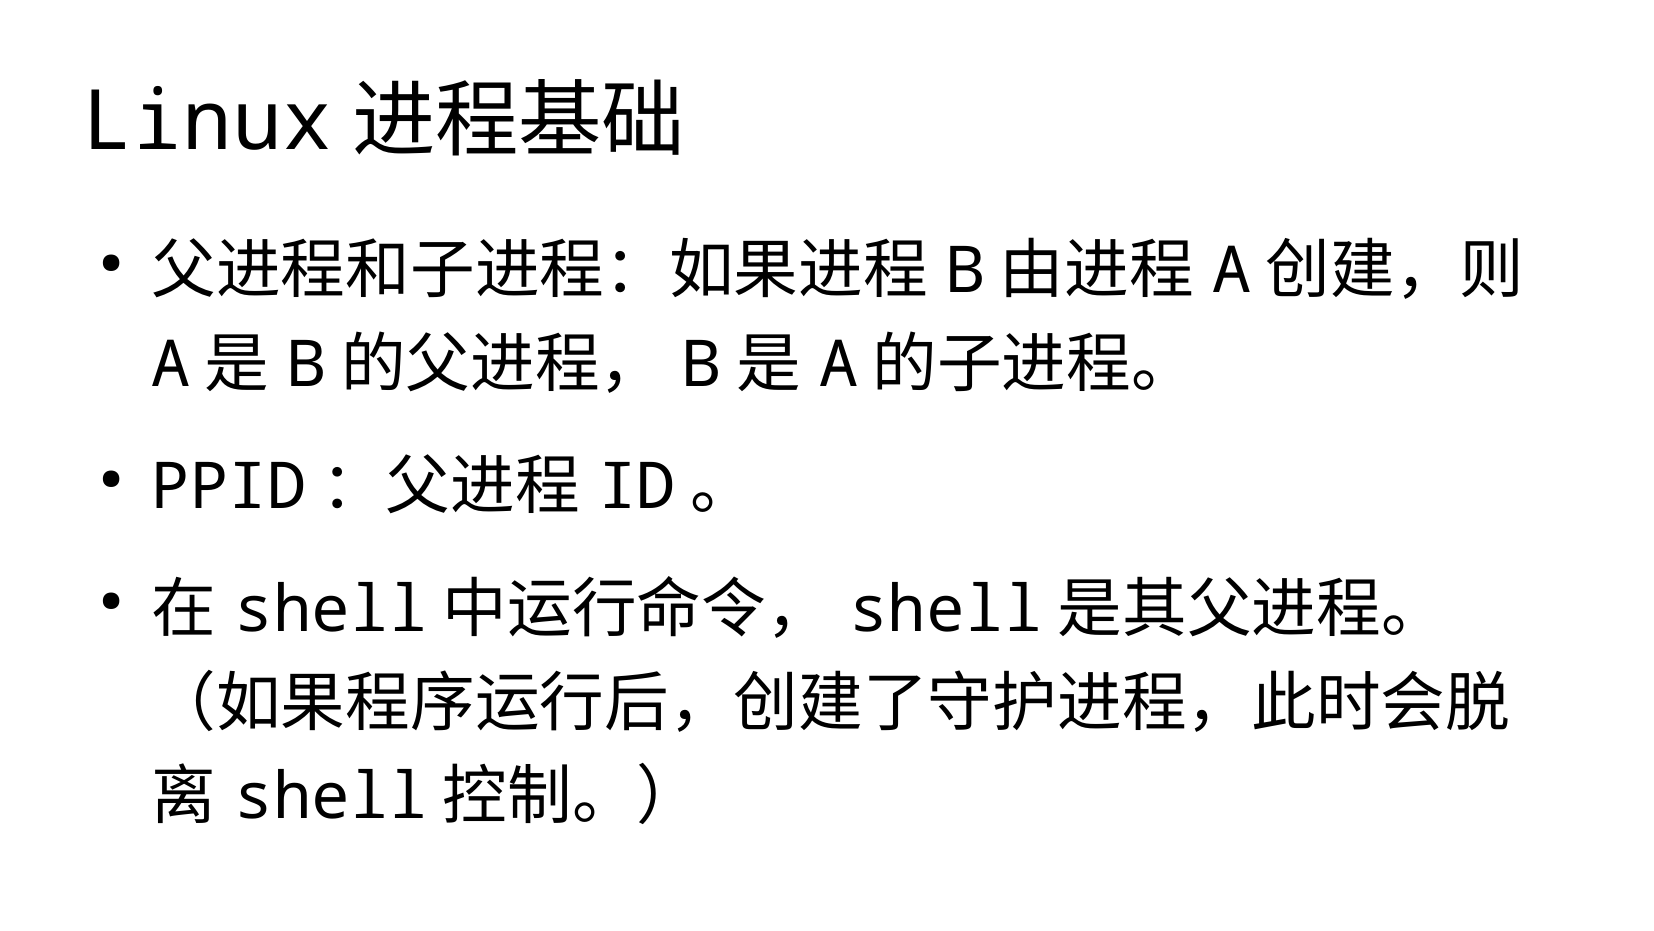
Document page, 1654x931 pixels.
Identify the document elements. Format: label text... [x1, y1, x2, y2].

list 父进程和子进程：如果进程B由进程A创建，则A是B的父进程，B是A的子进程。 PPID：父进程ID。 在shell中运行命令，shell是其父进程。（如果程序运行后，创建了守护进程，此时会脱离shell控制。） [82, 217, 1571, 839]
title Linux进程基础 [82, 37, 1571, 189]
